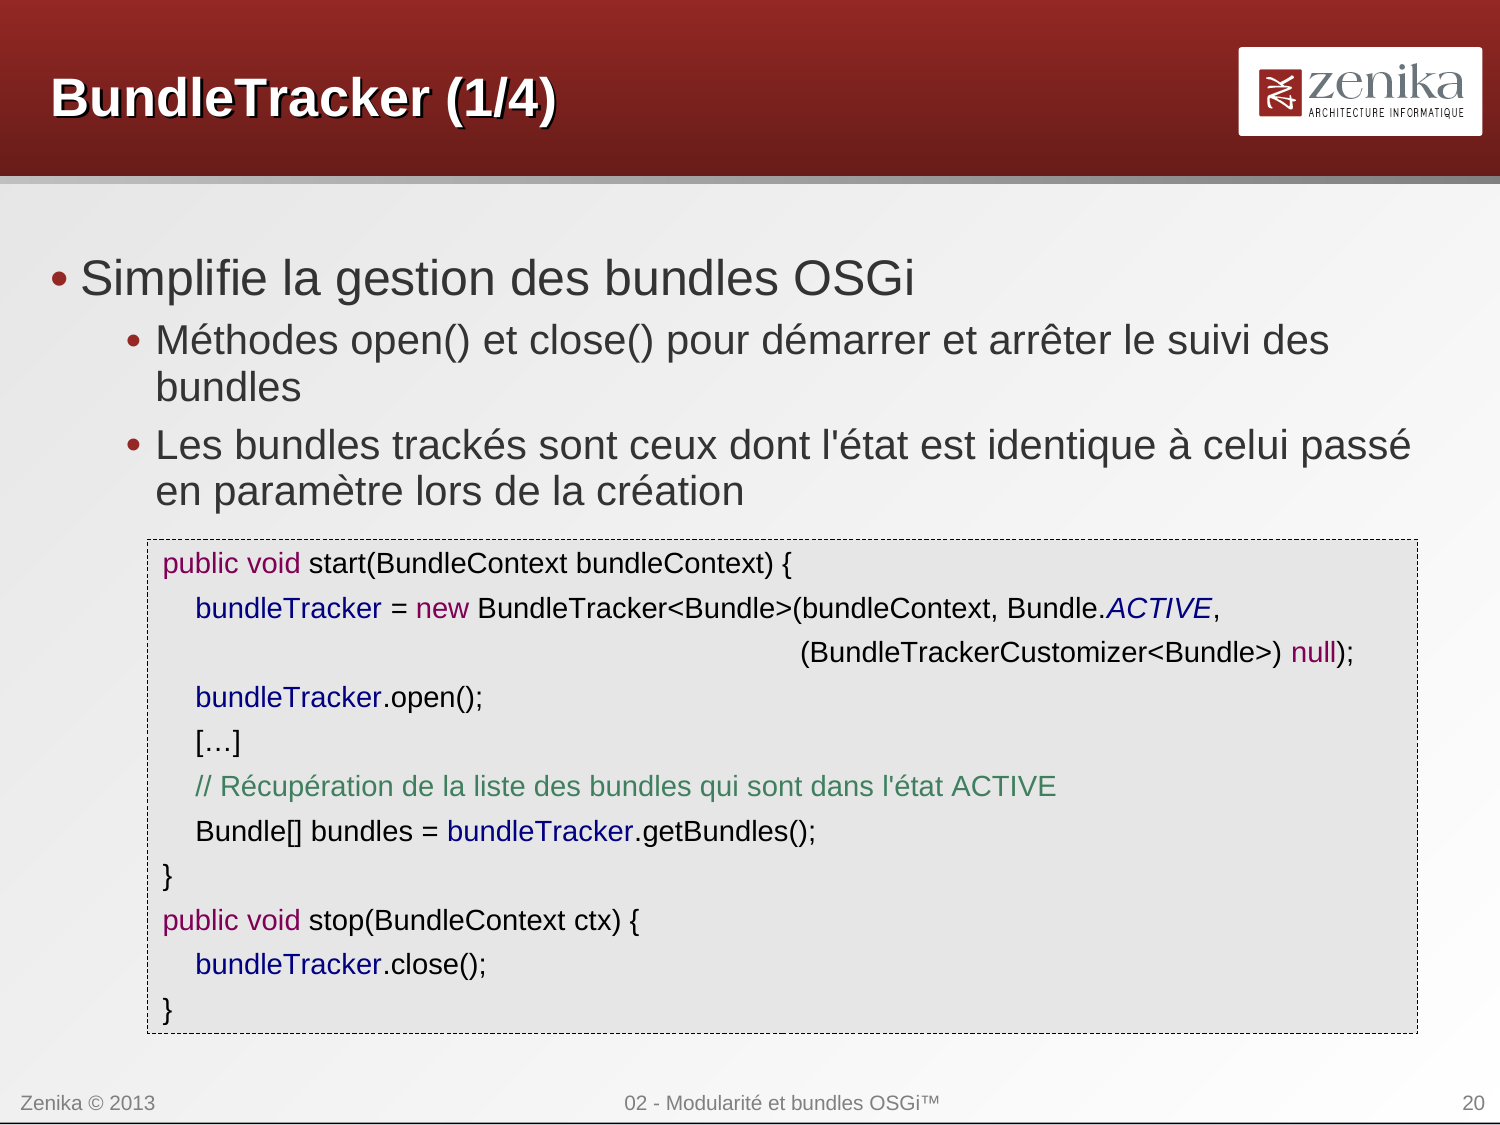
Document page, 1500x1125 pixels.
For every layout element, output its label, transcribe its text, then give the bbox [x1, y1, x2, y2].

title BundleTracker (1/4) [50, 15, 1206, 180]
list public void start(BundleContext bundleContext) { bundleTracker = new BundleTracker<Bundle>(bundleContext, Bundle.ACTIVE, (BundleTrackerCustomizer<Bundle>) null); bundleTracker.open(); […] // Récupération de la liste des bundles qui sont dans l'état ACTIVE Bundle[] bundles = bundleTracker.getBundles(); } public void stop(BundleContext ctx) { bundleTracker.close(); } [147, 539, 1418, 1034]
picture [1257, 58, 1464, 125]
list Simplifie la gestion des bundles OSGi Méthodes open() et close() pour démarrer et arrêter le suivi des bundles Les bundles trackés sont ceux dont l'état est identique à celui passé en paramètre lors de la création [50, 249, 1435, 1064]
